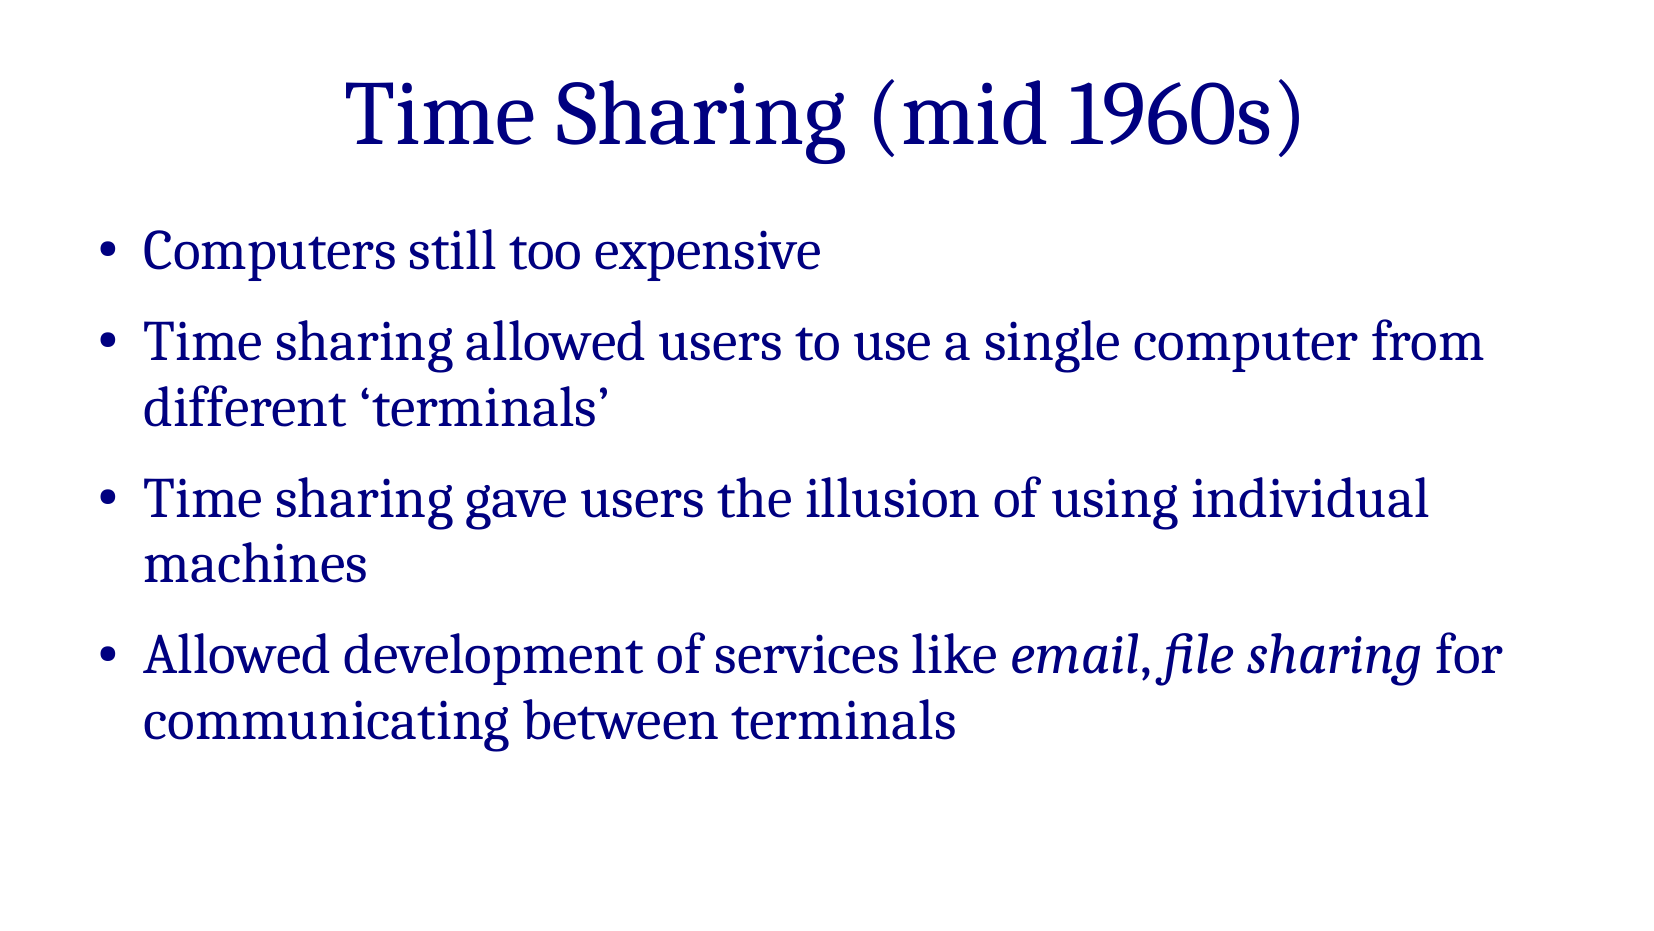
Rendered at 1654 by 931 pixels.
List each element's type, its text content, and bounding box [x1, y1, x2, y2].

title Time Sharing (mid 1960s) [82, 37, 1571, 193]
list Computers still too expensive Time sharing allowed users to use a single computer from different ‘terminals’ Time sharing gave users the illusion of using individual machines Allowed development of services like email, file sharing for communicating between terminals [82, 217, 1571, 758]
